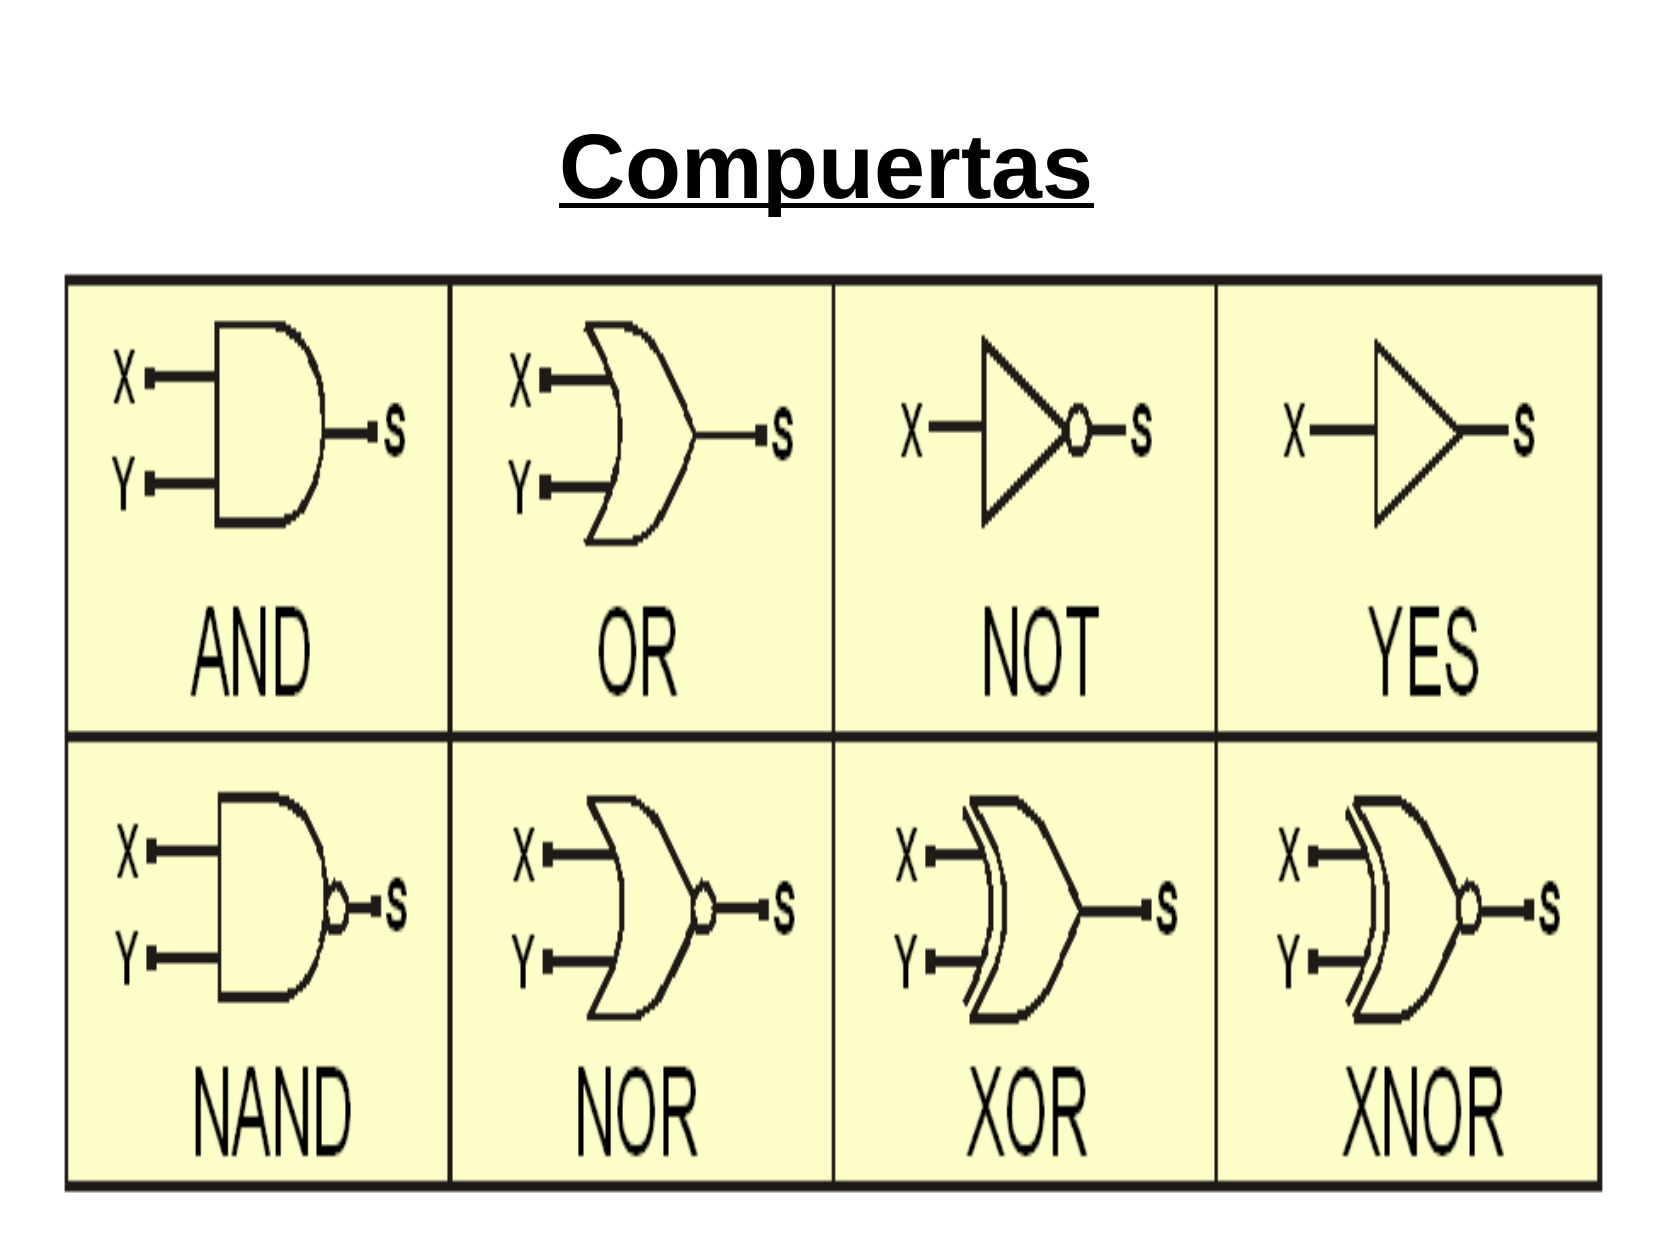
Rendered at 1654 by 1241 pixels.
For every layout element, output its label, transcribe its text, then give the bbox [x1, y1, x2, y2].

title Compuertas [82, 62, 1571, 269]
picture [60, 269, 1606, 1201]
